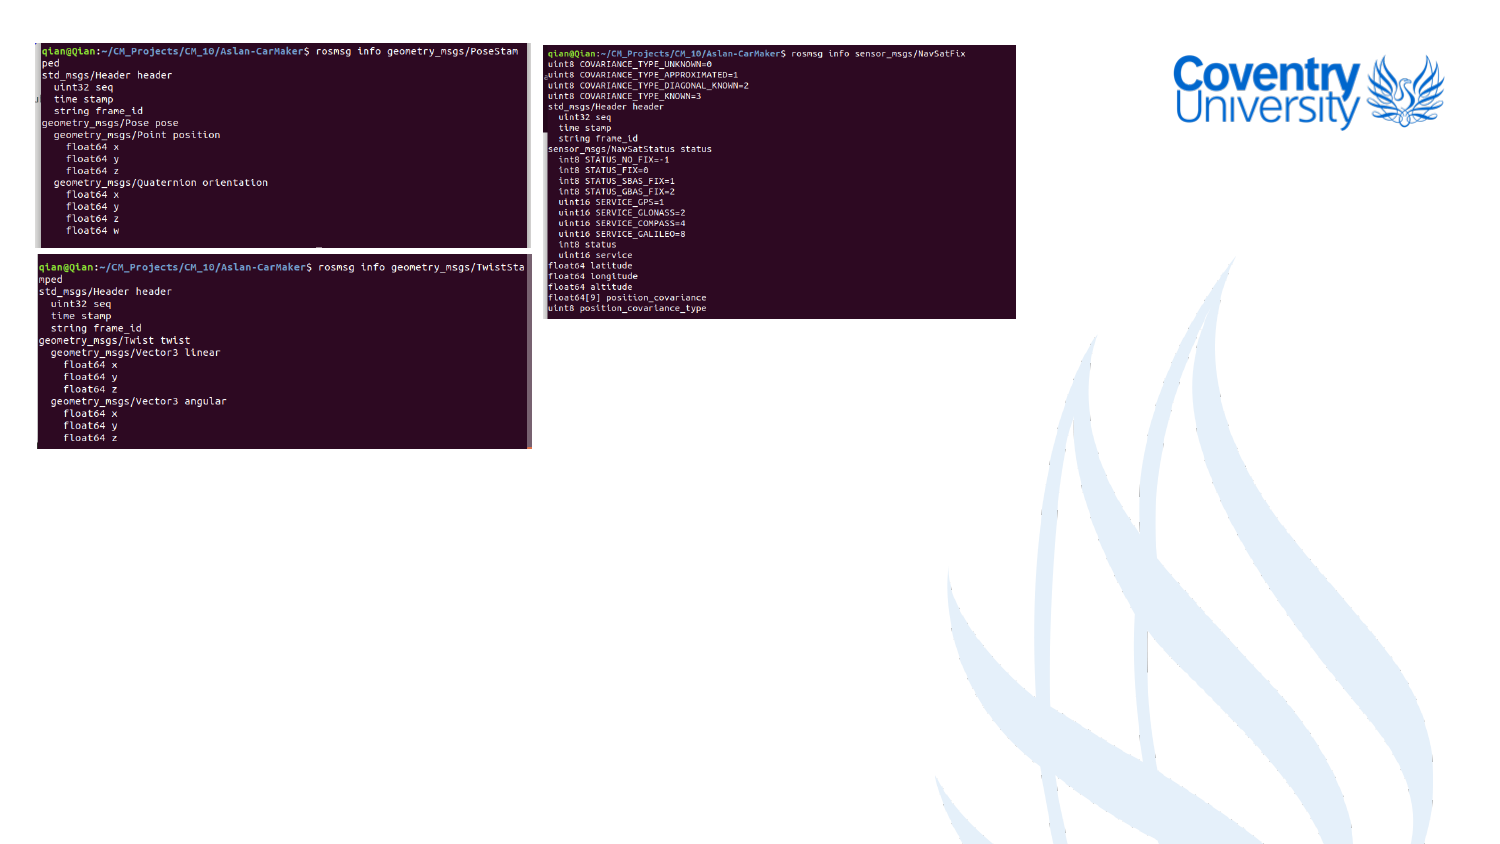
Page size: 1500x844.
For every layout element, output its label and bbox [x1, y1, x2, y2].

picture [35, 43, 531, 249]
picture [543, 45, 1433, 844]
picture [1169, 52, 1450, 132]
picture [37, 254, 532, 449]
